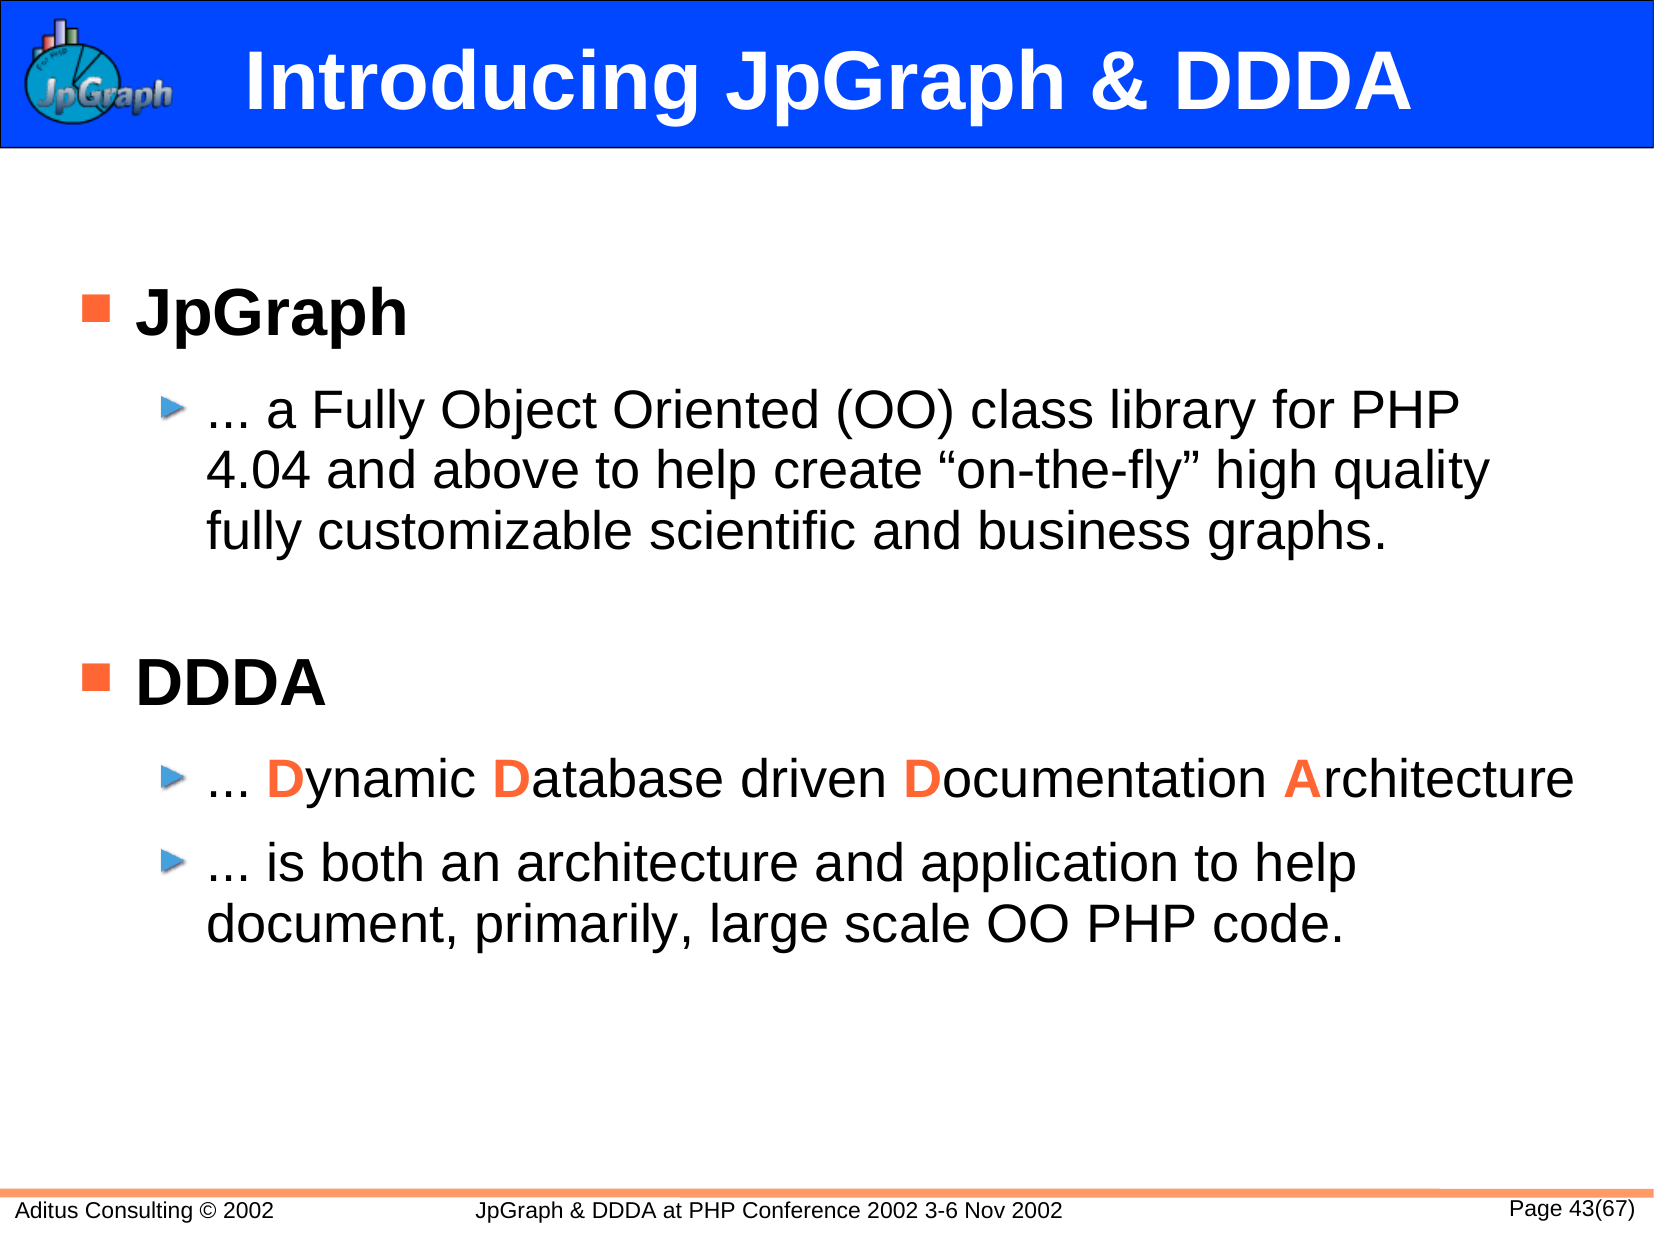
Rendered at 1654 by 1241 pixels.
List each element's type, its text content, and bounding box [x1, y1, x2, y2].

list JpGraph ... a Fully Object Oriented (OO) class library for PHP 4.04 and above to help create “on-the-fly” high quality fully customizable scientific and business graphs. DDDA ... Dynamic Database driven Documentation Architecture ... is both an architecture and application to help document, primarily, large scale OO PHP code. [64, 177, 1580, 1137]
title Introducing JpGraph & DDDA [123, 0, 1536, 163]
picture [20, 17, 123, 128]
